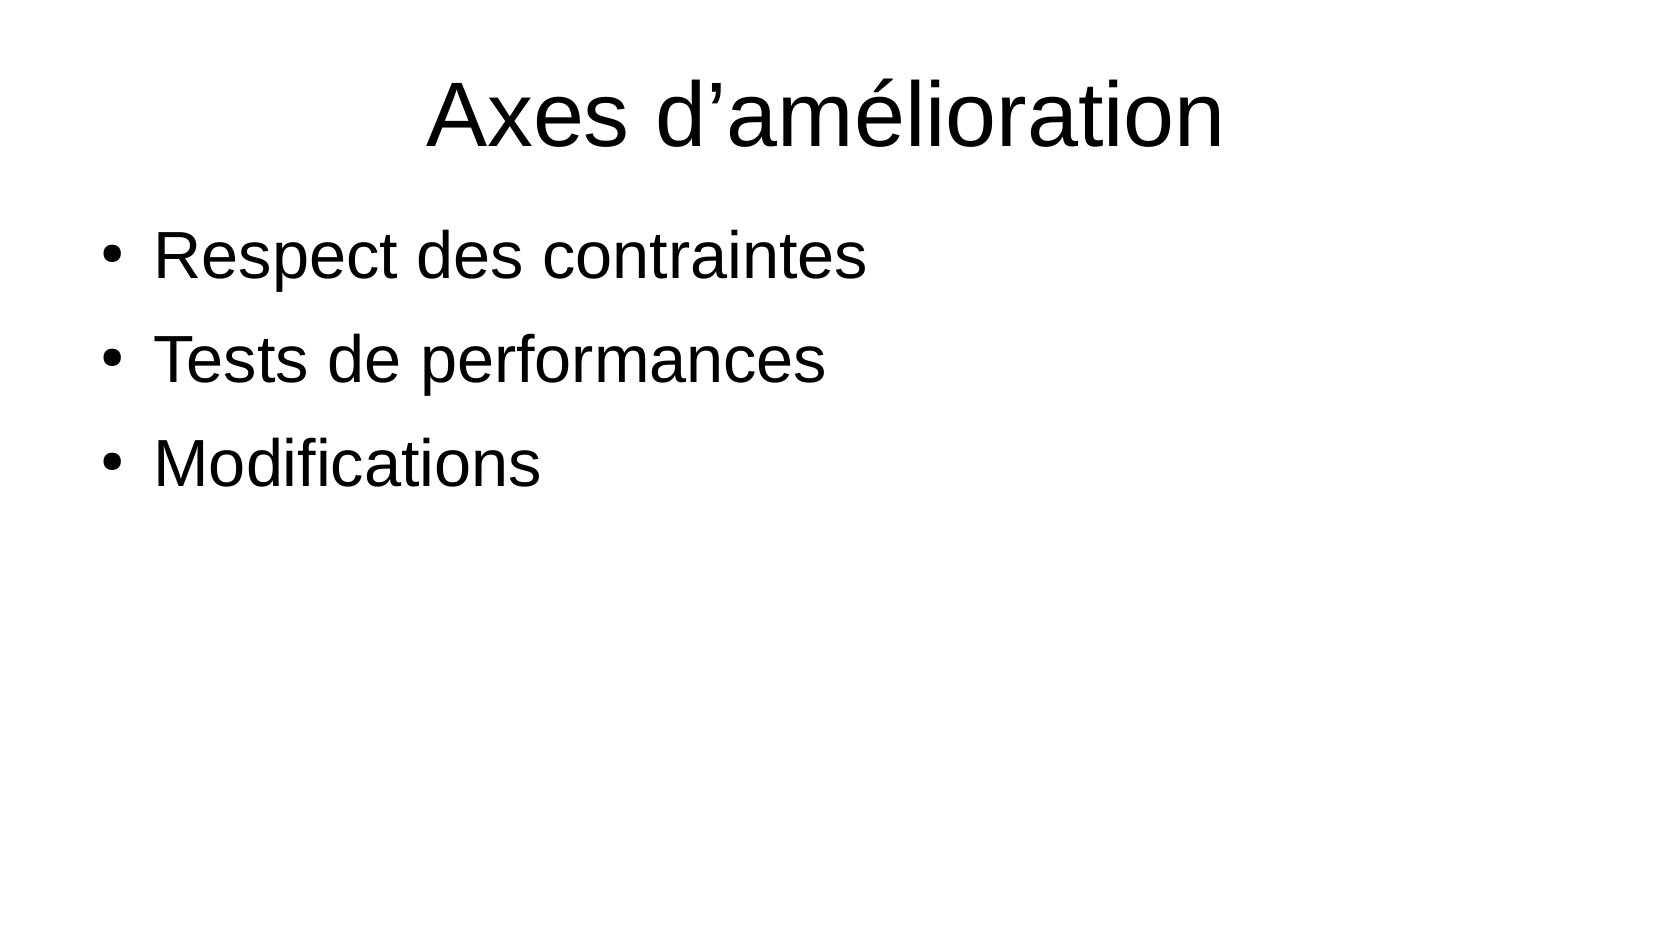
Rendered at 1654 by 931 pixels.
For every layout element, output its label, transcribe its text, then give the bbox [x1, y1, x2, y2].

list Respect des contraintes Tests de performances Modifications [82, 217, 1571, 758]
title Axes d’amélioration [82, 37, 1571, 193]
